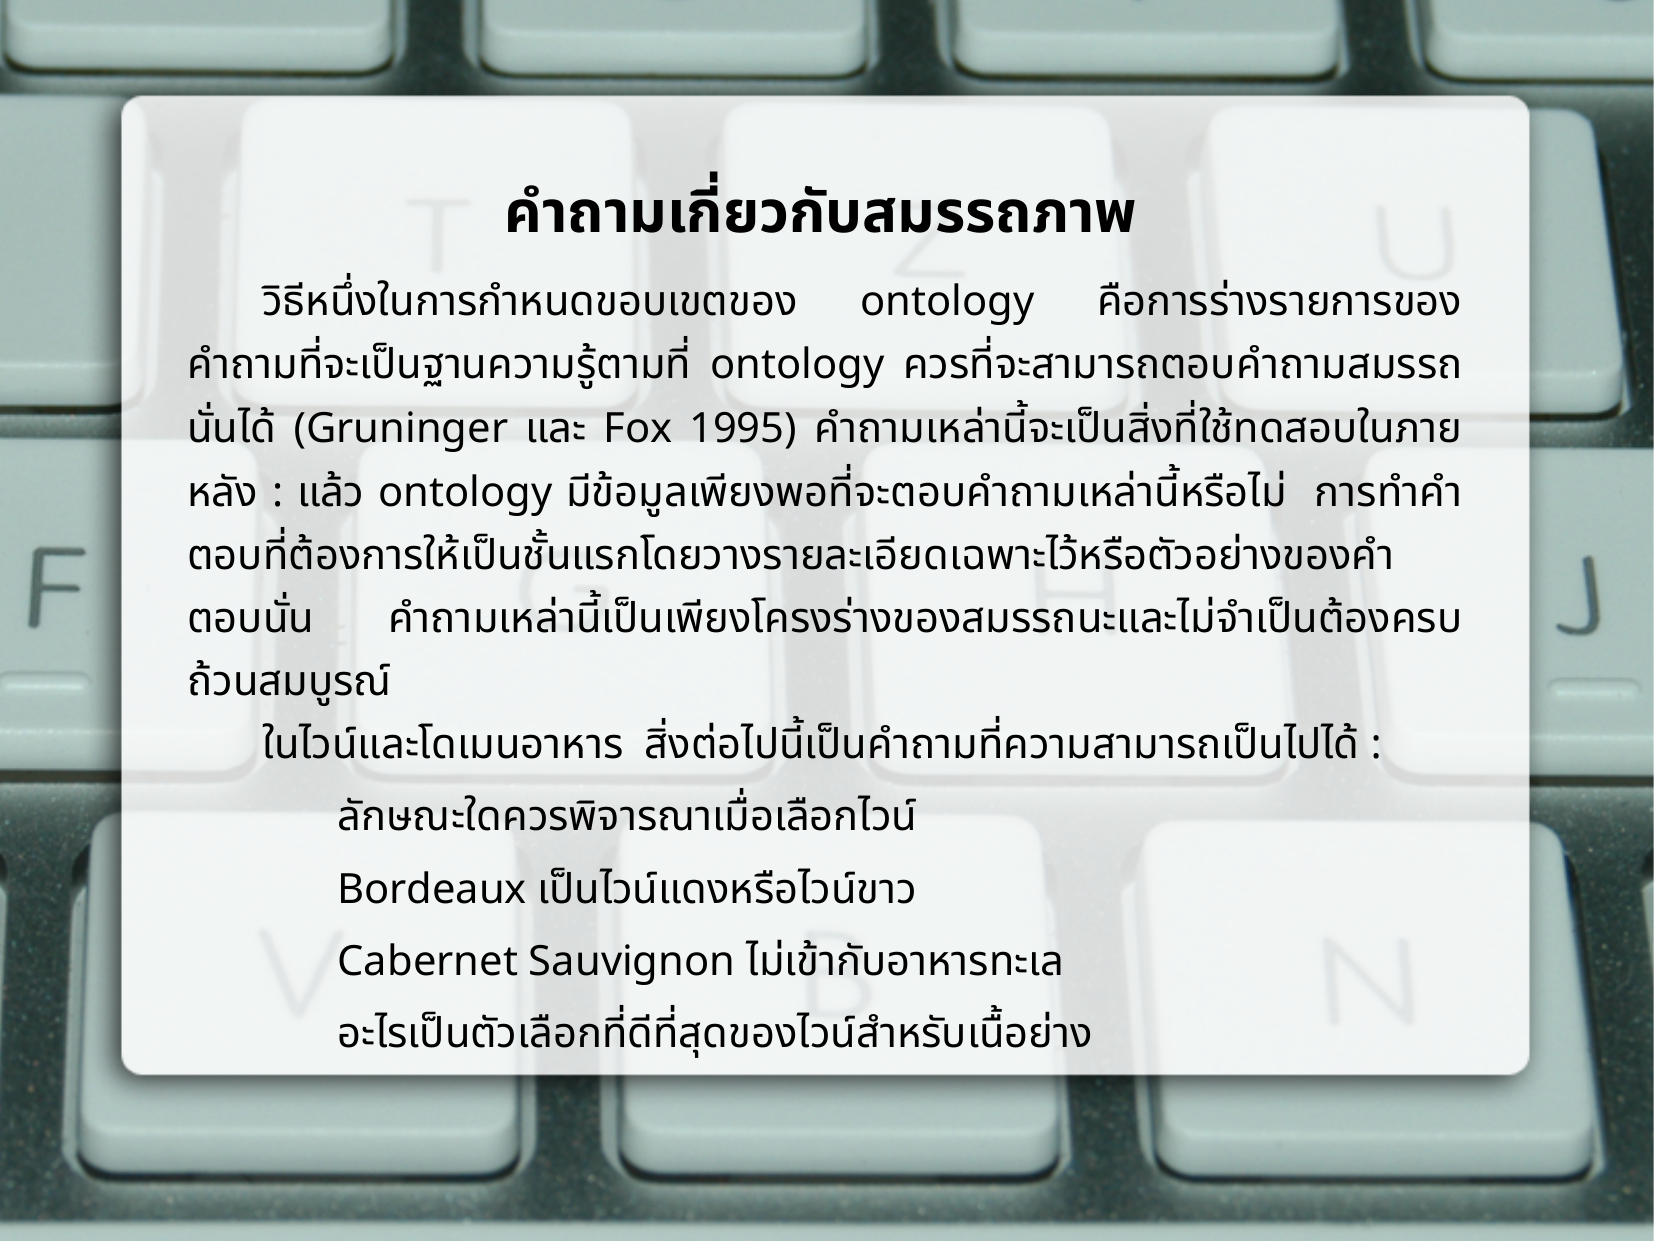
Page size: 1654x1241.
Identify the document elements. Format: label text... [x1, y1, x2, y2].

title คำถามเกี่ยวกับสมรรถภาพ [135, 179, 1506, 326]
subtitle วิธีหนึ่งในการกำหนดขอบเขตของ ontology คือการร่างรายการของคำถามที่จะเป็นฐานความรู้ตามที่ ontology ควรที่จะสามารถตอบคำถามสมรรถนั่นได้ (Gruninger และ Fox 1995) คำถามเหล่านี้จะเป็นสิ่งที่ใช้ทดสอบในภายหลัง : แล้ว ontology มีข้อมูลเพียงพอที่จะตอบคำถามเหล่านี้หรือไม่ การทำคำตอบที่ต้องการให้เป็นชั้นแรกโดยวางรายละเอียดเฉพาะไว้หรือตัวอย่างของคำตอบนั่น คำถามเหล่านี้เป็นเพียงโครงร่างของสมรรถนะและไม่จำเป็นต้องครบถ้วนสมบูรณ์ ในไวน์และโดเมนอาหาร สิ่งต่อไปนี้เป็นคำถามที่ความสามารถเป็นไปได้ : ลักษณะใดควรพิจารณาเมื่อเลือกไวน์ Bordeaux เป็นไวน์แดงหรือไวน์ขาว Cabernet Sauvignon ไม่เข้ากับอาหารทะเล อะไรเป็นตัวเลือกที่ดีที่สุดของไวน์สำหรับเนื้อย่าง [187, 362, 1463, 1008]
picture [0, 0, 1654, 1241]
